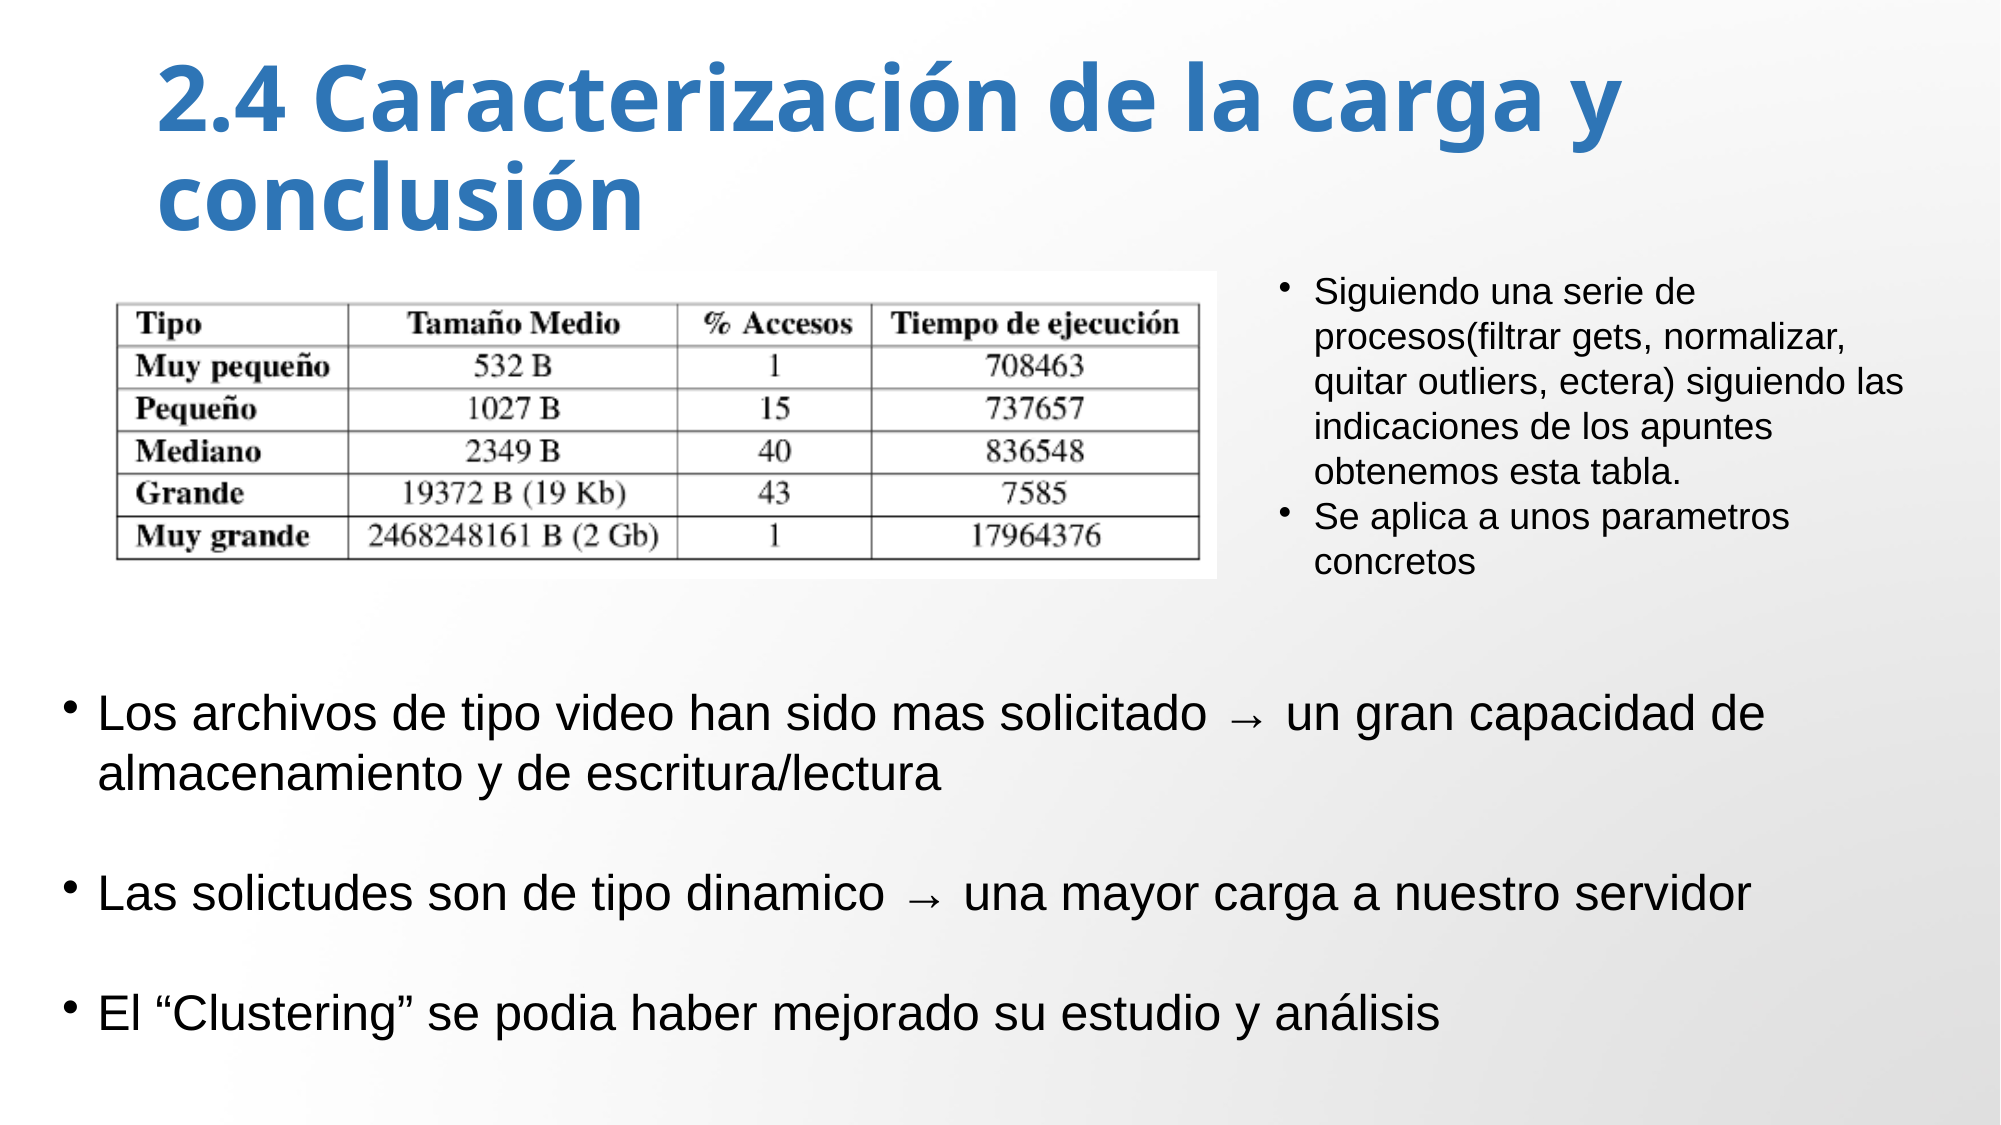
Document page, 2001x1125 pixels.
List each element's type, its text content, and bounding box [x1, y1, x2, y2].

text_box 2.4 Caracterización de la carga y conclusión [141, 42, 1867, 260]
text_box Los archivos de tipo video han sido mas solicitado → un gran capacidad de almacenamiento y de escritura/lectura Las solictudes son de tipo dinamico → una mayor carga a nuestro servidor El “Clustering” se podia haber mejorado su estudio y análisis [47, 673, 1961, 1023]
text_box Siguiendo una serie de procesos(filtrar gets, normalizar, quitar outliers, ectera) siguiendo las indicaciones de los apuntes obtenemos esta tabla. Se aplica a unos parametros concretos [1263, 259, 1949, 611]
picture [0, 0, 2001, 1125]
